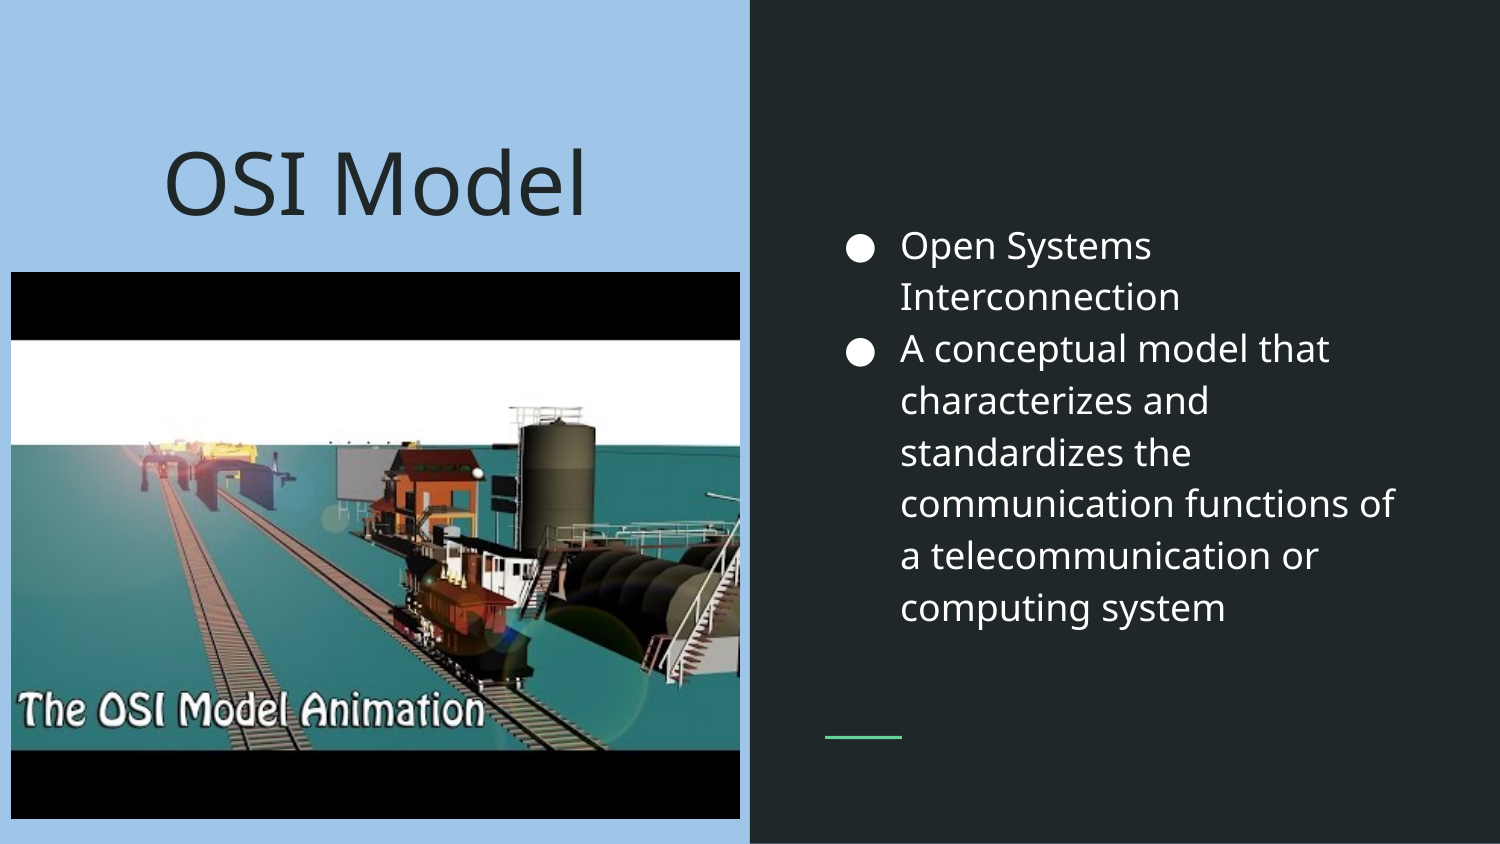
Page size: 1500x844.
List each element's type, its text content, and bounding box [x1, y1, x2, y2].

picture [11, 272, 740, 819]
list Open Systems Interconnection A conceptual model that characterizes and standardizes the communication functions of a telecommunication or computing system [810, 118, 1440, 725]
title OSI Model [43, 0, 708, 248]
